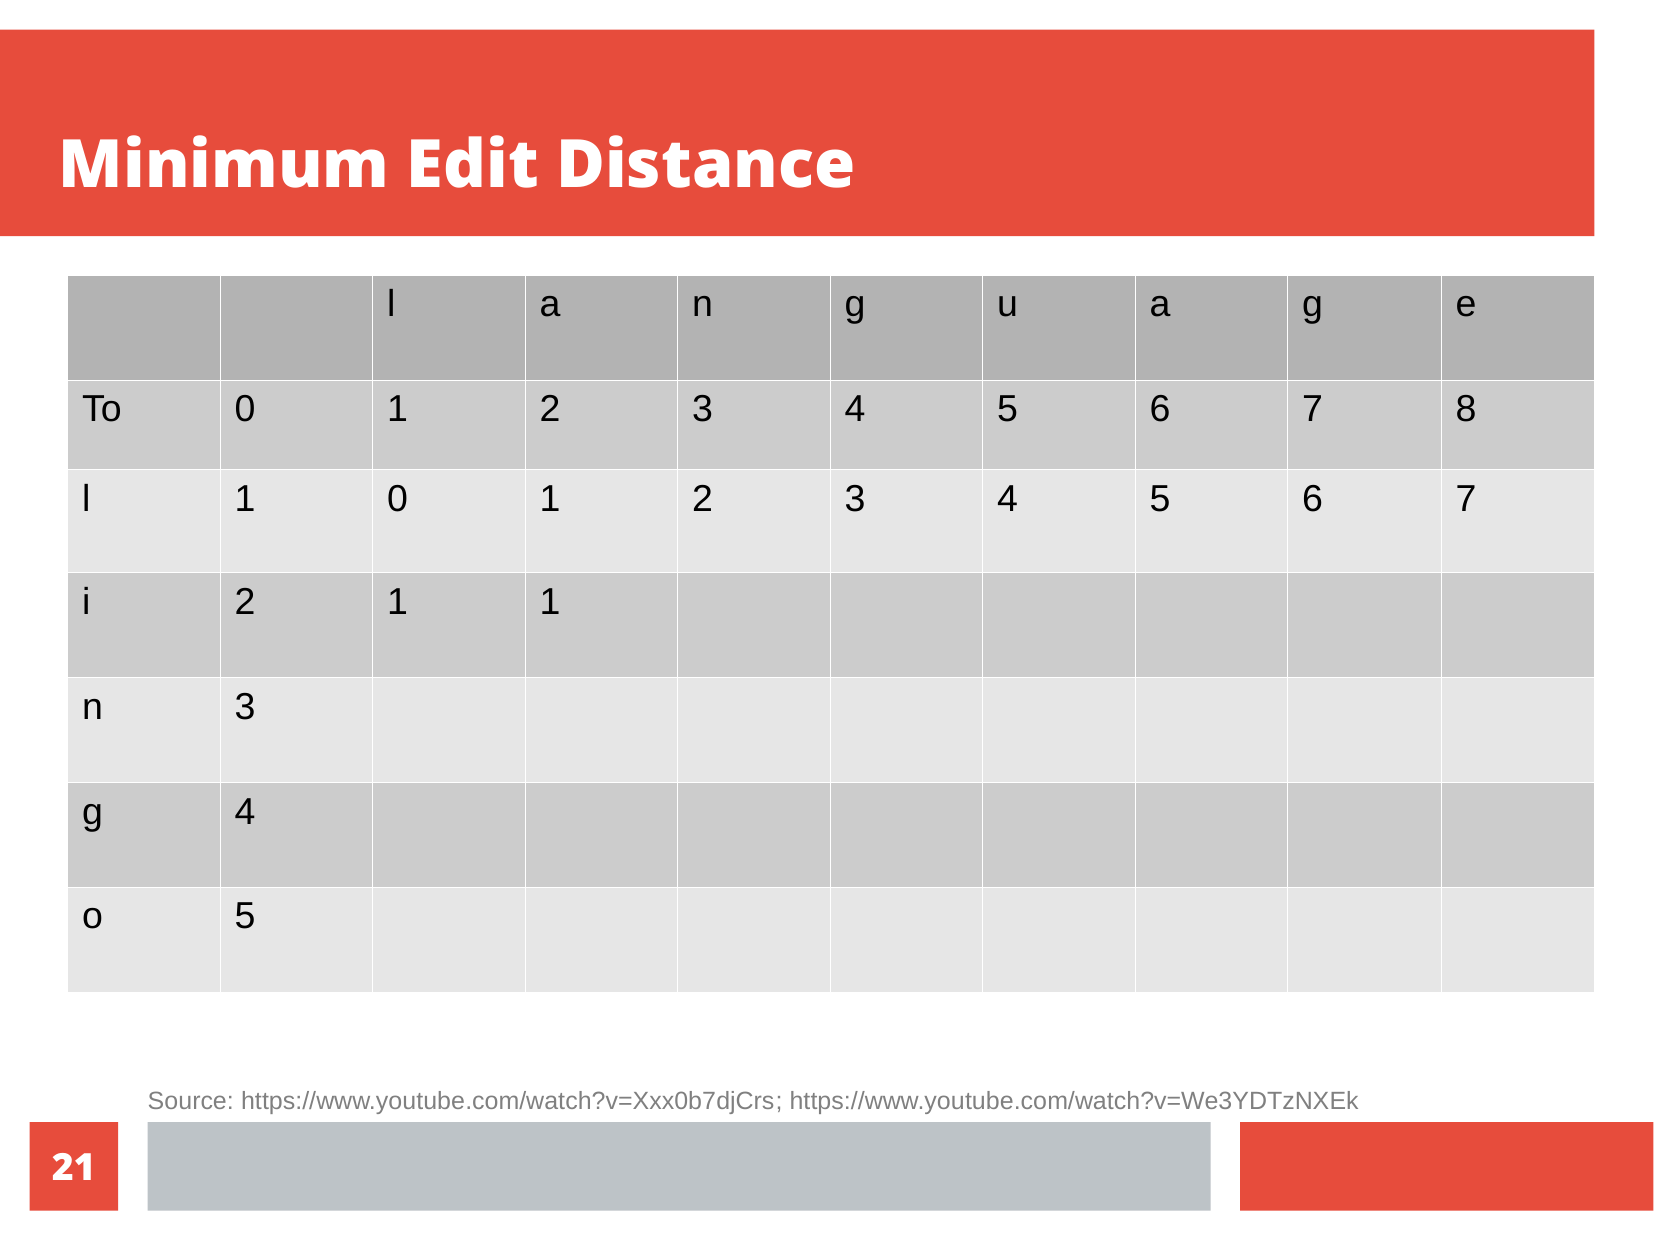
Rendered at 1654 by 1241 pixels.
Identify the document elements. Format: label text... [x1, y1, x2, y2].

table_cell [1288, 888, 1441, 992]
table_cell i [68, 573, 220, 677]
table_cell 1 [373, 381, 525, 469]
table_cell 5 [1136, 470, 1287, 572]
table_cell [1288, 783, 1441, 887]
table_cell [983, 573, 1135, 677]
table_cell [1442, 573, 1594, 677]
table_cell [678, 678, 830, 782]
table_cell 4 [221, 783, 372, 887]
table_cell [526, 888, 677, 992]
table_cell n [68, 678, 220, 782]
title Minimum Edit Distance [59, 59, 1595, 207]
table_cell [526, 783, 677, 887]
table_cell o [68, 888, 220, 992]
table_cell 1 [373, 573, 525, 677]
table_cell 3 [221, 678, 372, 782]
table_header u [983, 276, 1135, 380]
table_cell [678, 888, 830, 992]
table_cell 3 [678, 381, 830, 469]
table_cell 2 [526, 381, 677, 469]
table_cell [1136, 678, 1287, 782]
table_cell [373, 783, 525, 887]
table_cell 7 [1442, 470, 1594, 572]
table_cell 4 [983, 470, 1135, 572]
table_cell [373, 678, 525, 782]
table_cell [1442, 888, 1594, 992]
table_header a [1136, 276, 1287, 380]
table_cell [678, 573, 830, 677]
table_cell 0 [221, 381, 372, 469]
table_cell 1 [526, 470, 677, 572]
table_header n [678, 276, 830, 380]
table_cell To [68, 381, 220, 469]
table_cell [831, 888, 982, 992]
table_header e [1442, 276, 1594, 380]
table_cell [1288, 678, 1441, 782]
table_cell 6 [1136, 381, 1287, 469]
table_cell [831, 678, 982, 782]
table_cell [983, 783, 1135, 887]
table_cell [1136, 573, 1287, 677]
table_header l [373, 276, 525, 380]
table_cell [983, 888, 1135, 992]
table_header g [1288, 276, 1441, 380]
table_cell [1136, 888, 1287, 992]
table_cell 2 [221, 573, 372, 677]
table_cell g [68, 783, 220, 887]
table_header a [526, 276, 677, 380]
table_cell [831, 783, 982, 887]
table_cell [1442, 783, 1594, 887]
table_cell [526, 678, 677, 782]
table_header g [831, 276, 982, 380]
table_cell [1136, 783, 1287, 887]
table_header [68, 276, 220, 380]
table_cell 3 [831, 470, 982, 572]
list Source: https://www.youtube.com/watch?v=Xxx0b7djCrs; https://www.youtube.com/watch?v=We3YDTzNXEk [112, 1086, 1619, 1128]
table_cell [831, 573, 982, 677]
table_cell [373, 888, 525, 992]
table_cell 4 [831, 381, 982, 469]
table_cell 7 [1288, 381, 1441, 469]
table_cell [1288, 573, 1441, 677]
table_header [221, 276, 372, 380]
table_cell 8 [1442, 381, 1594, 469]
table_cell l [68, 470, 220, 572]
table_cell [983, 678, 1135, 782]
table_cell [1442, 678, 1594, 782]
table_cell [678, 783, 830, 887]
table_cell 5 [983, 381, 1135, 469]
table_cell 2 [678, 470, 830, 572]
table_cell 0 [373, 470, 525, 572]
table_cell 1 [221, 470, 372, 572]
table_cell 5 [221, 888, 372, 992]
table_cell 6 [1288, 470, 1441, 572]
table_cell 1 [526, 573, 677, 677]
